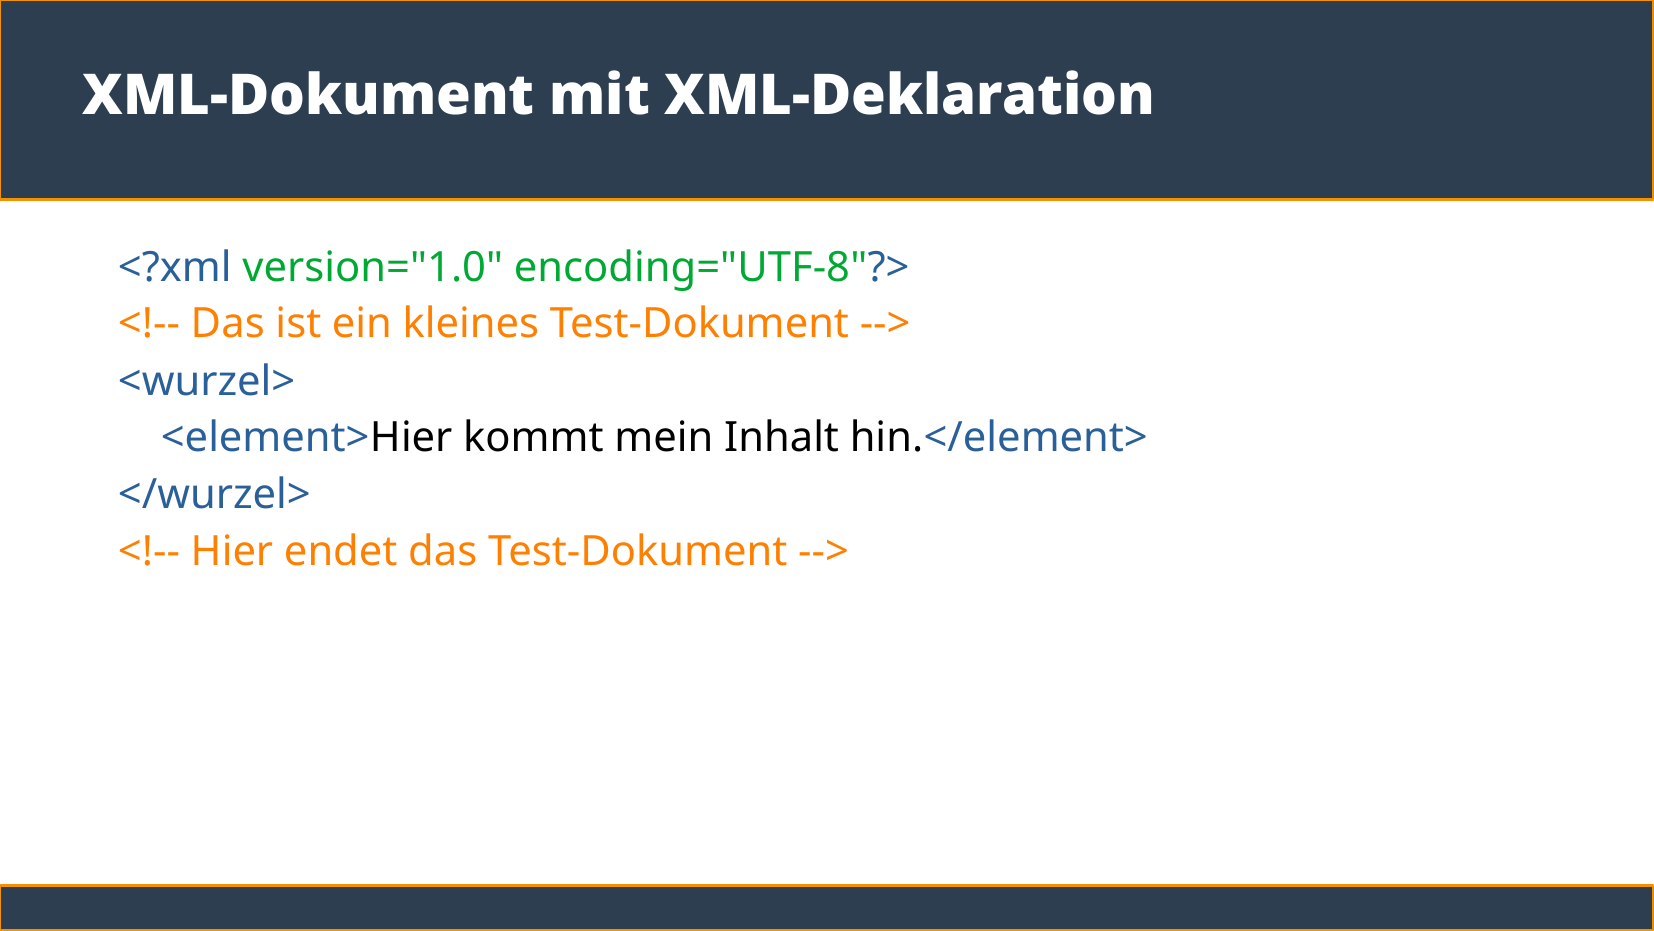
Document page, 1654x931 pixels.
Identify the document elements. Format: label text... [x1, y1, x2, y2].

list <?xml version="1.0" encoding="UTF-8"?> <!-- Das ist ein kleines Test-Dokument --> <wurzel> <element>Hier kommt mein Inhalt hin.</element> </wurzel> <!-- Hier endet das Test-Dokument --> [82, 236, 1563, 811]
title XML-Dokument mit XML-Deklaration [82, 14, 1571, 171]
